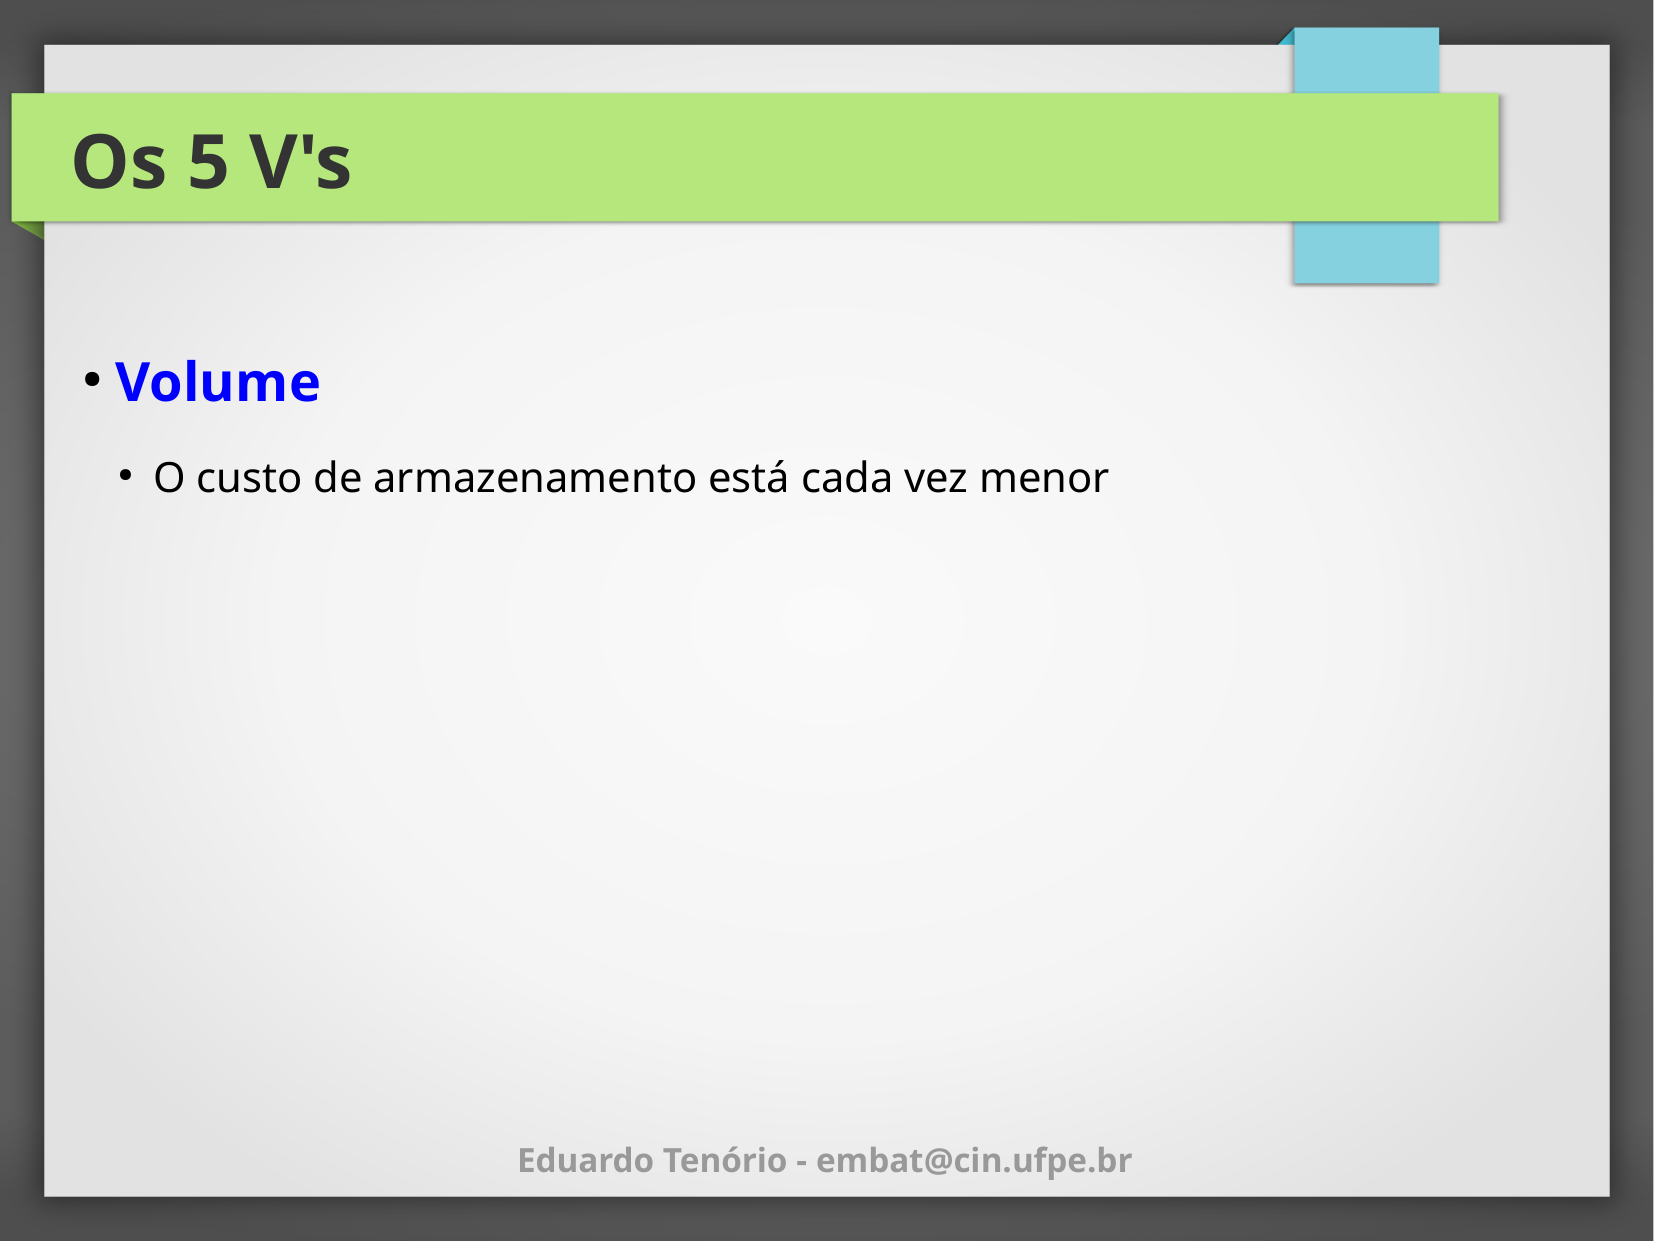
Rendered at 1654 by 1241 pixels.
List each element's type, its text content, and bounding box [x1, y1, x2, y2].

picture [0, 0, 1654, 1241]
list Volume O custo de armazenamento está cada vez menor [82, 343, 1538, 1063]
title Os 5 V's [70, 97, 1229, 221]
text_box Eduardo Tenório - embat@cin.ufpe.br [45, 1130, 1606, 1201]
